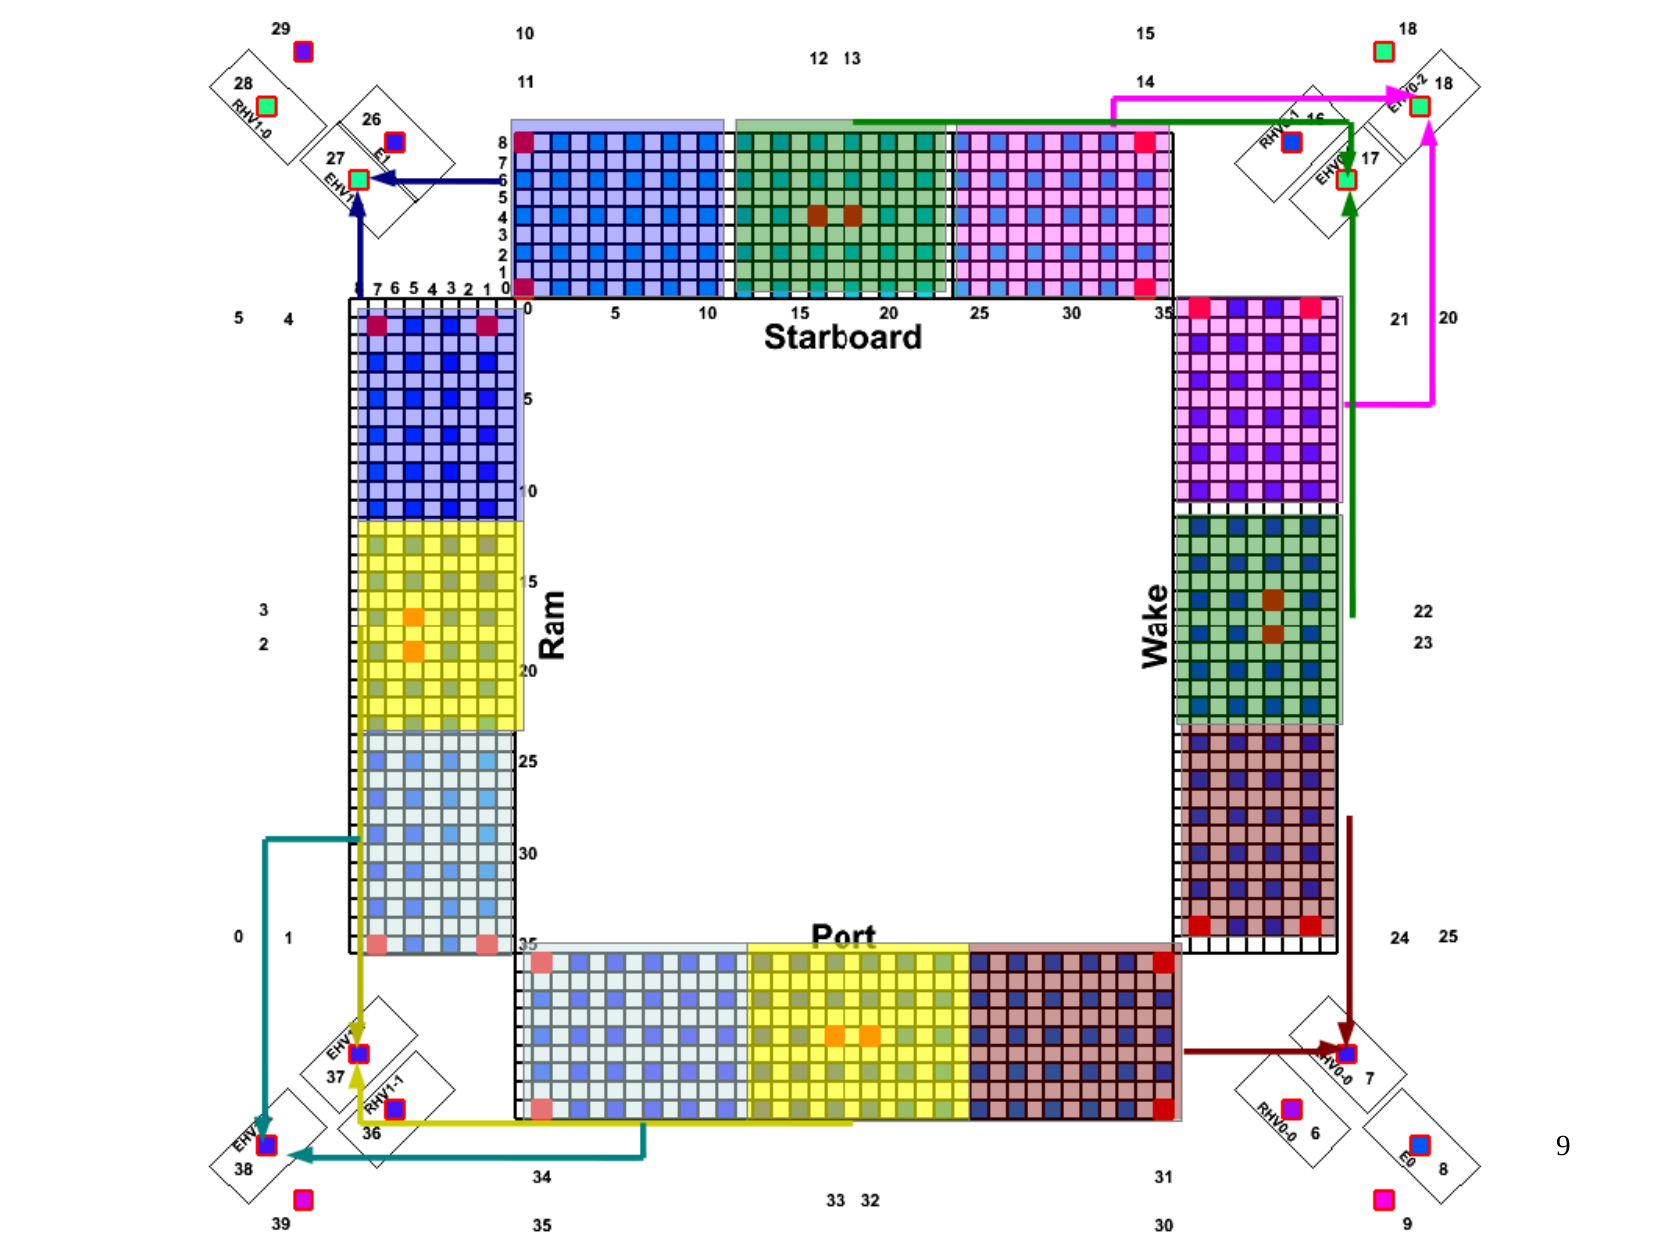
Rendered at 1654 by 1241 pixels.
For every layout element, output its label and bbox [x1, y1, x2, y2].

picture [192, 13, 1500, 1241]
